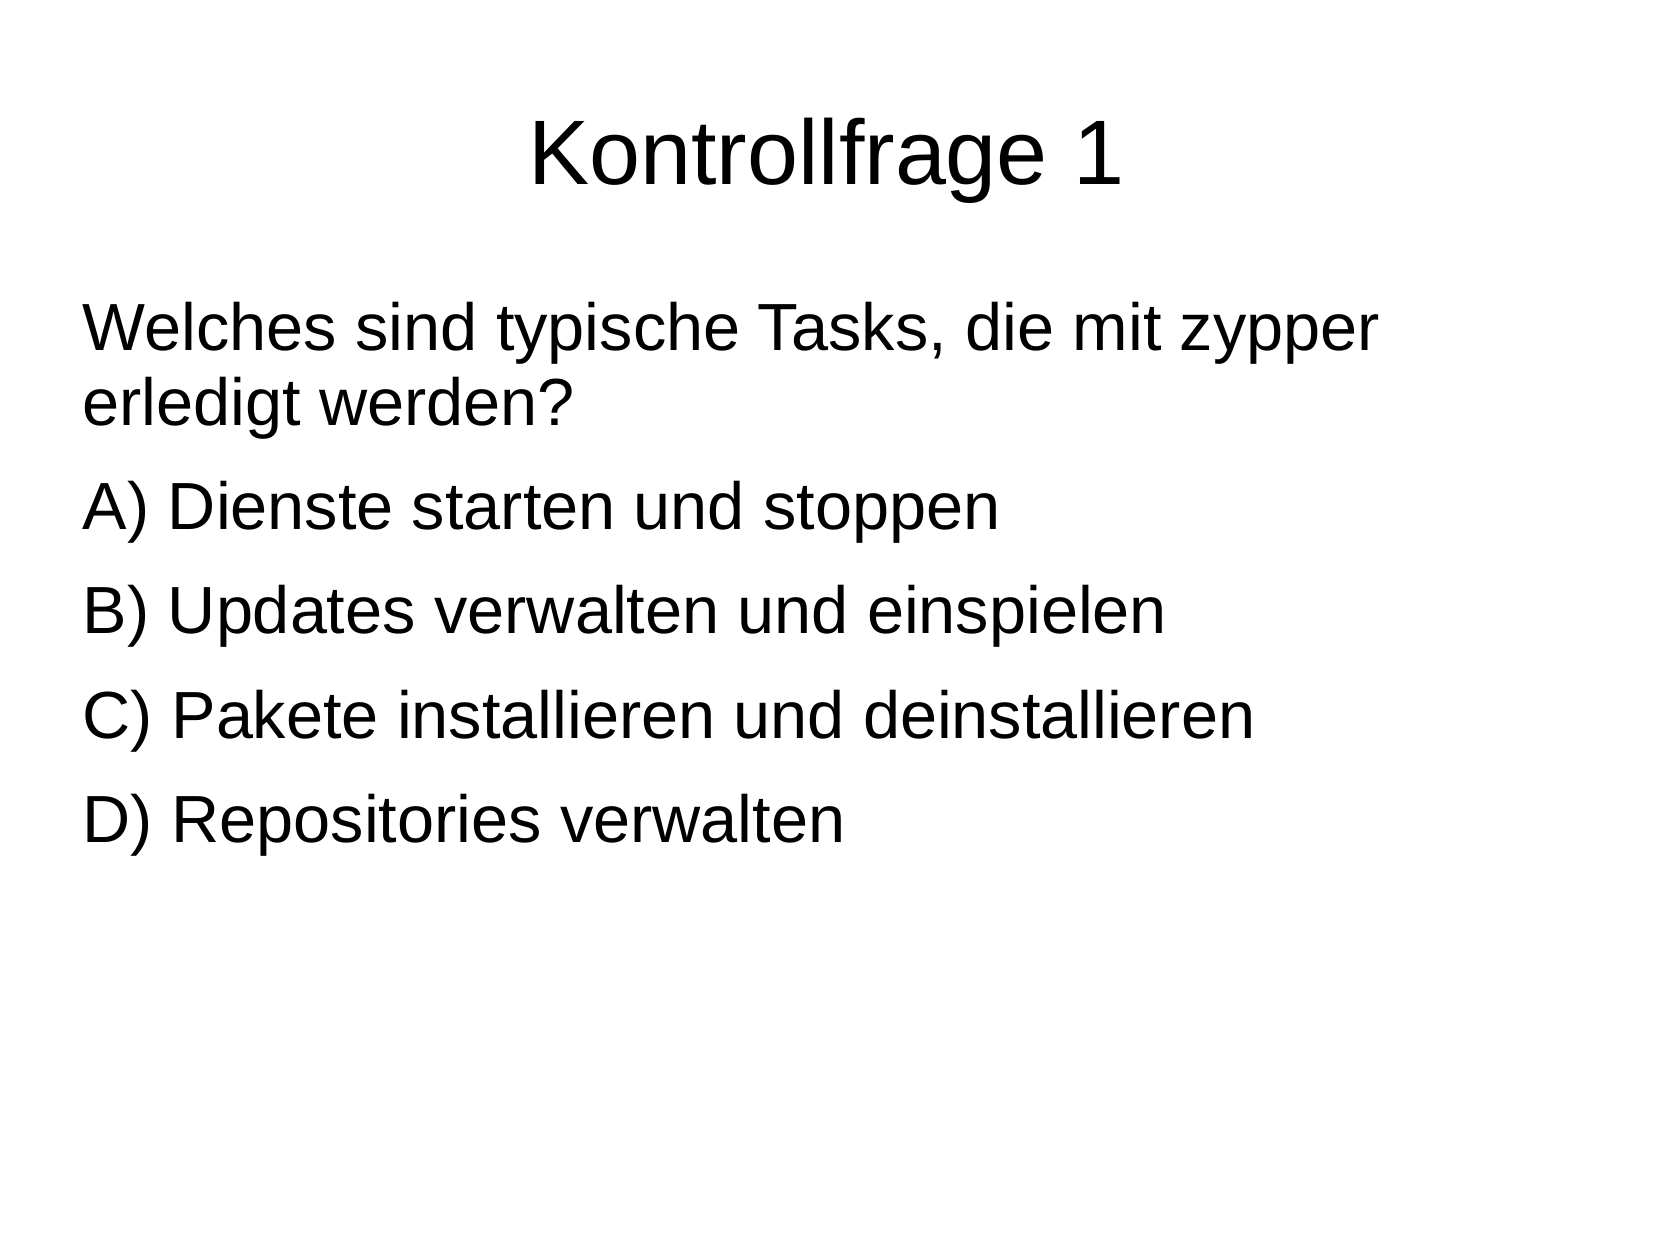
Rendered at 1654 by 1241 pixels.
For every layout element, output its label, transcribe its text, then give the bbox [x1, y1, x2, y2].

title Kontrollfrage 1 [82, 101, 1571, 205]
list Welches sind typische Tasks, die mit zypper erledigt werden? A) Dienste starten und stoppen B) Updates verwalten und einspielen C) Pakete installieren und deinstallieren D) Repositories verwalten [82, 290, 1571, 1010]
